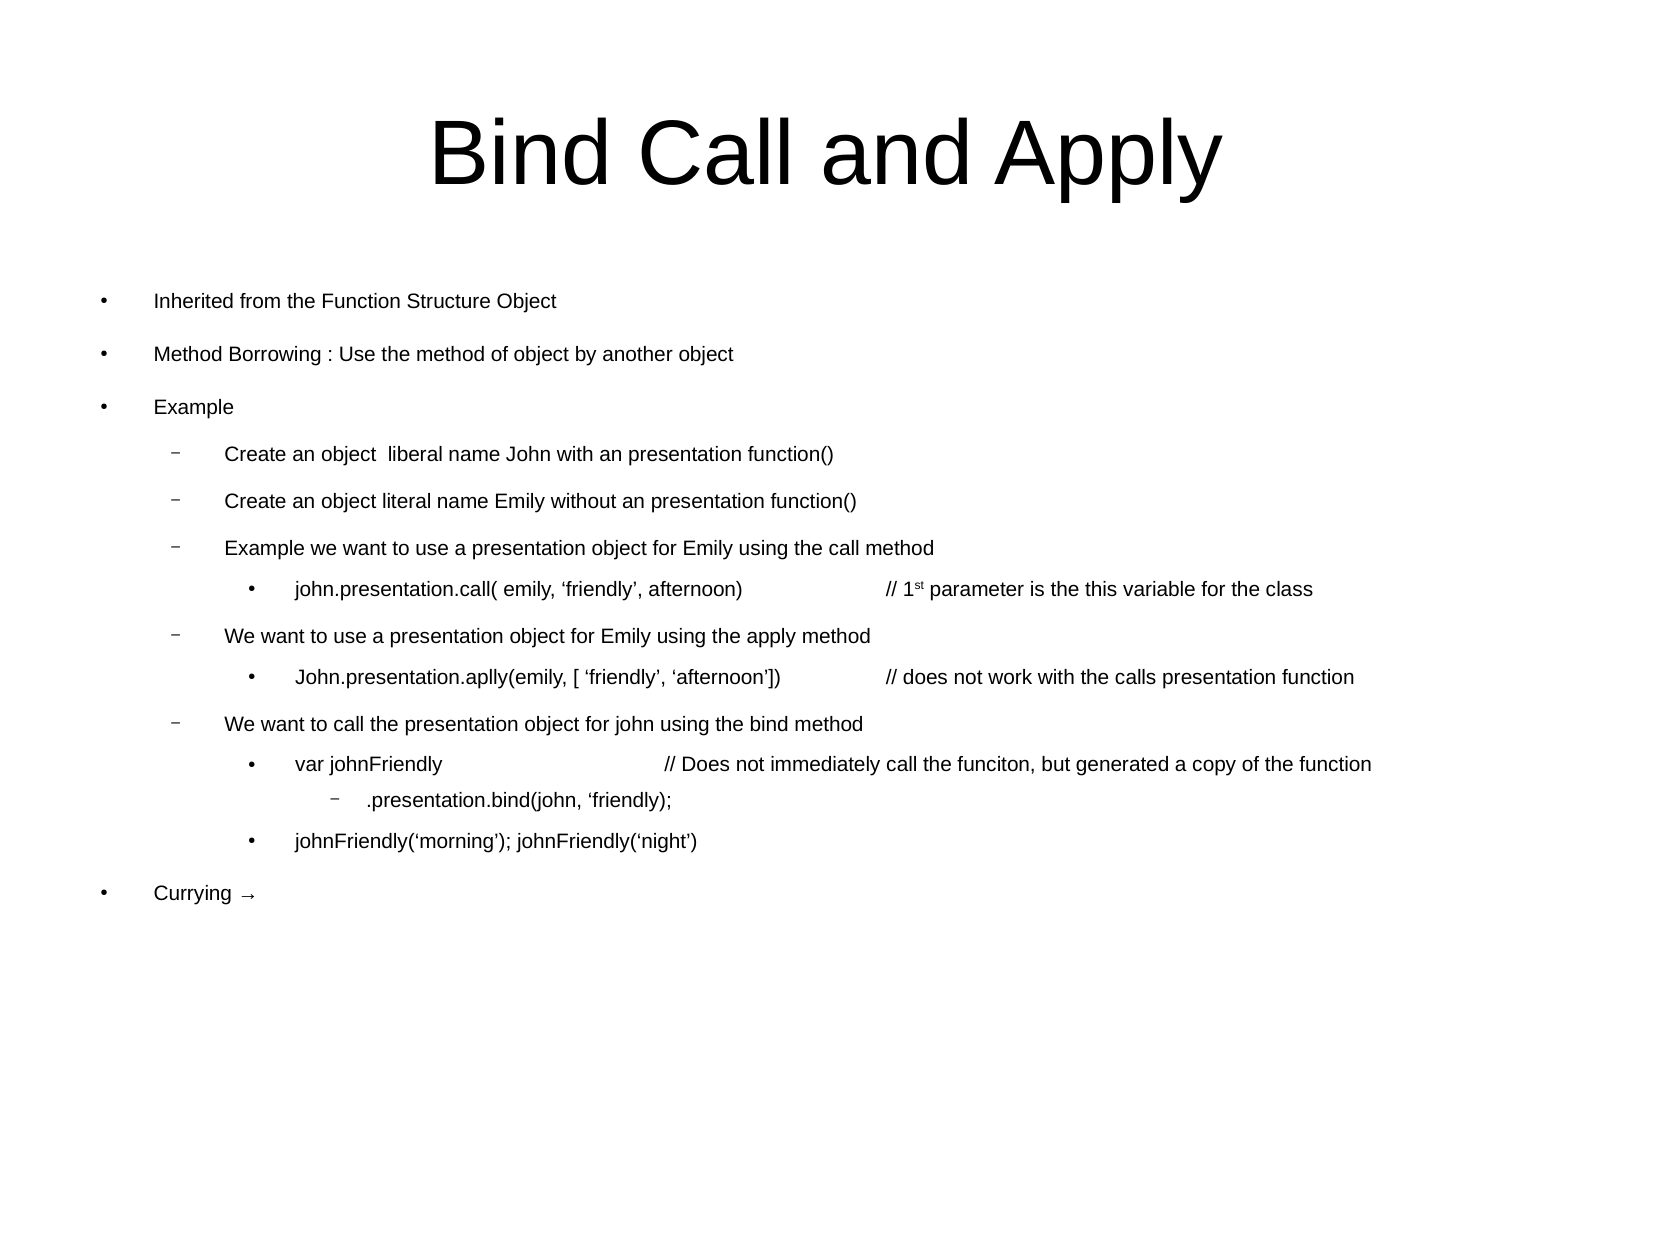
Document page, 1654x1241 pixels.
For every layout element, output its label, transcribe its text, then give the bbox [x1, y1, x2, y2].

title Bind Call and Apply [82, 49, 1571, 257]
list Inherited from the Function Structure Object Method Borrowing : Use the method of object by another object Example Create an object liberal name John with an presentation function() Create an object literal name Emily without an presentation function() Example we want to use a presentation object for Emily using the call method john.presentation.call( emily, ‘friendly’, afternoon) // 1st parameter is the this variable for the class We want to use a presentation object for Emily using the apply method John.presentation.aplly(emily, [ ‘friendly’, ‘afternoon’]) // does not work with the calls presentation function We want to call the presentation object for john using the bind method var johnFriendly // Does not immediately call the funciton, but generated a copy of the function .presentation.bind(john, ‘friendly); johnFriendly(‘morning’); johnFriendly(‘night’) Currying → [82, 290, 1571, 1217]
